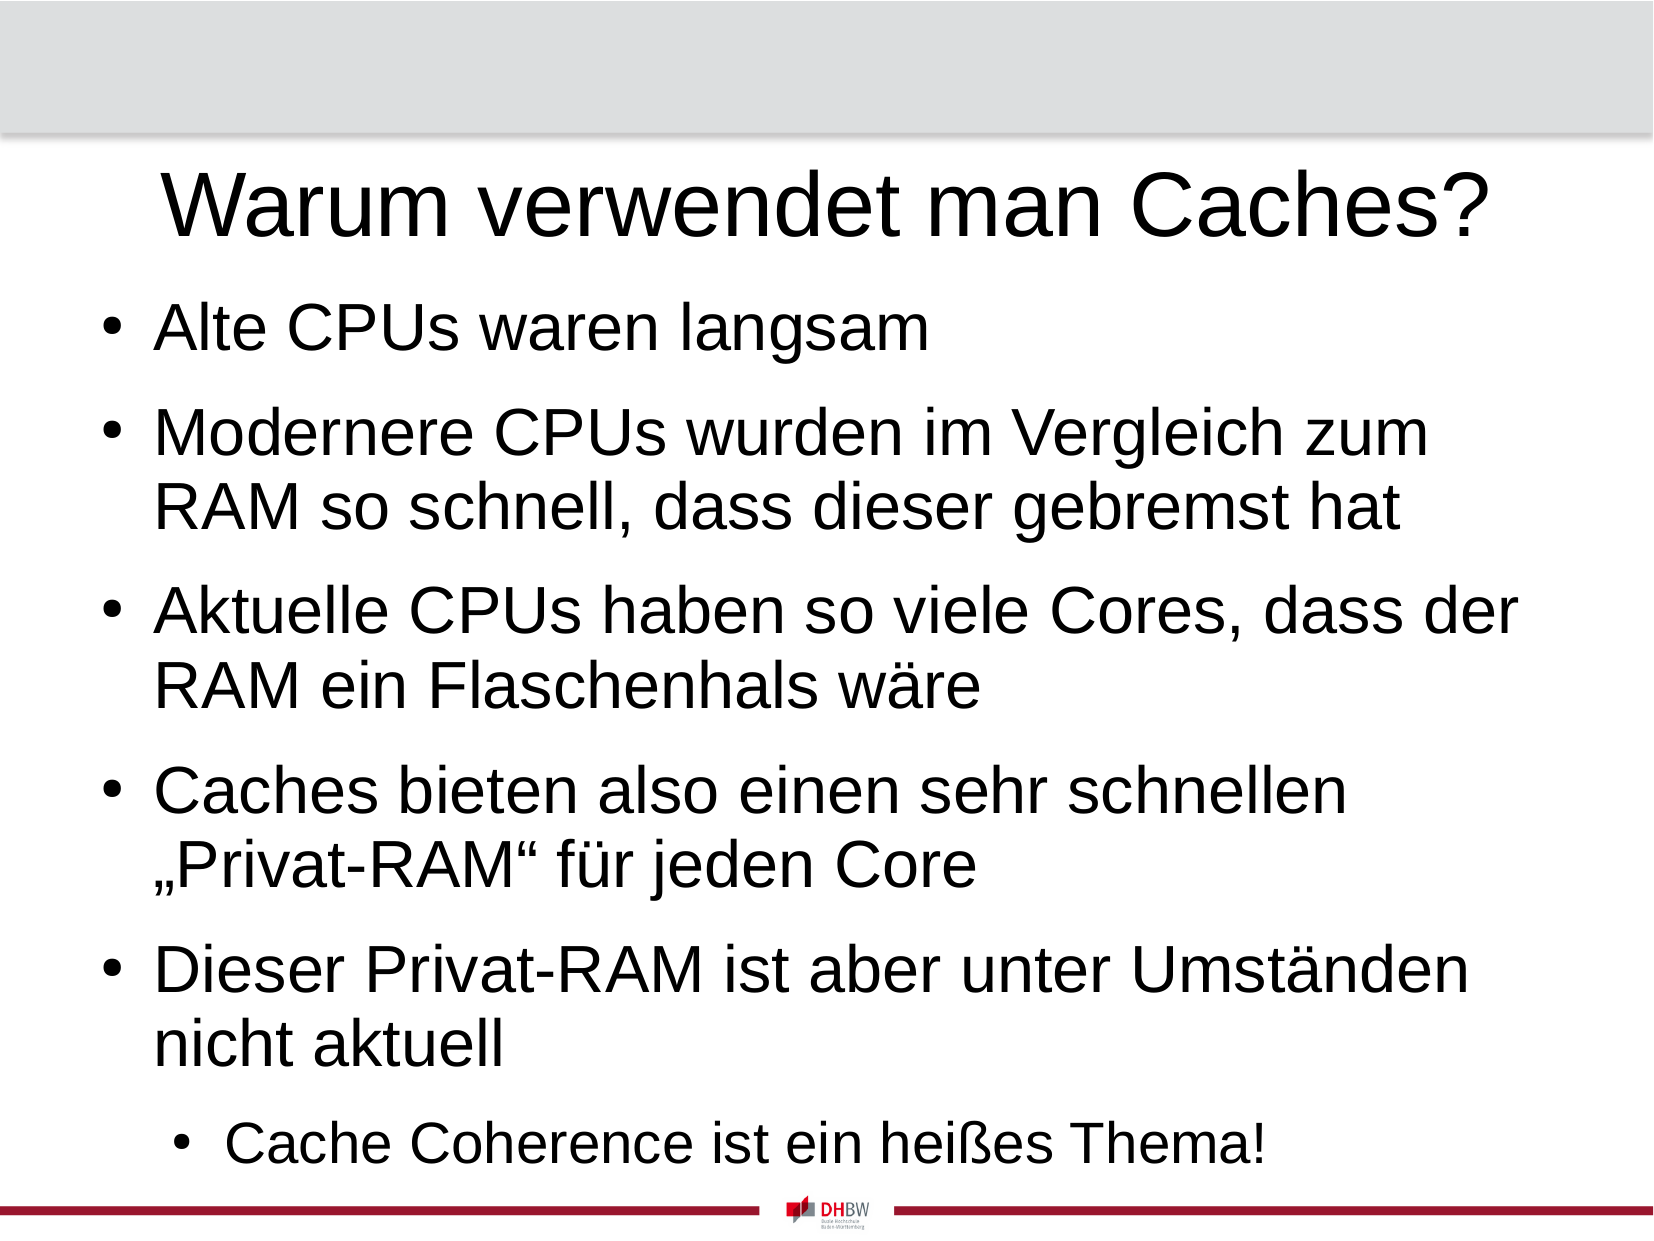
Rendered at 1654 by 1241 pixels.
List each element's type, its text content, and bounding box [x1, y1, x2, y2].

picture [0, 1, 1654, 1237]
title Warum verwendet man Caches? [82, 49, 1571, 257]
list Alte CPUs waren langsam Modernere CPUs wurden im Vergleich zum RAM so schnell, dass dieser gebremst hat Aktuelle CPUs haben so viele Cores, dass der RAM ein Flaschenhals wäre Caches bieten also einen sehr schnellen „Privat-RAM“ für jeden Core Dieser Privat-RAM ist aber unter Umständen nicht aktuell Cache Coherence ist ein heißes Thema! [82, 290, 1571, 1176]
